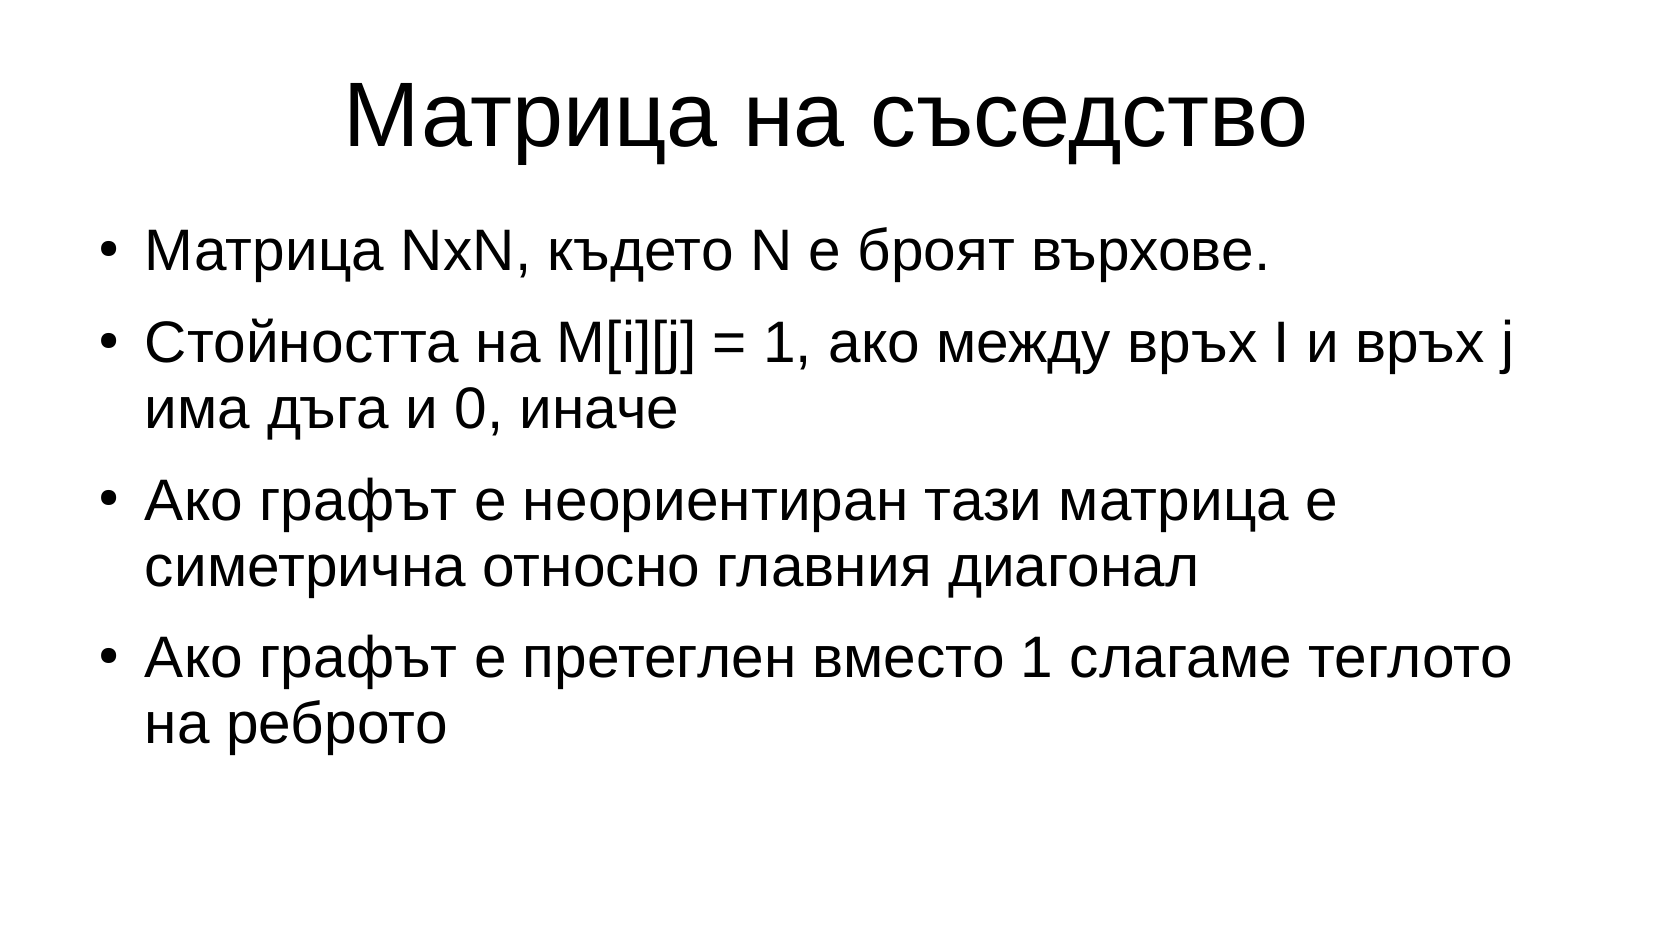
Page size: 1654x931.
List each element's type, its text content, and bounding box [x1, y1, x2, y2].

title Матрица на съседство [82, 37, 1571, 193]
list Матрица NxN, където N е броят върхове. Стойността на M[i][j] = 1, ако между връх I и връх j има дъга и 0, иначе Ако графът е неориентиран тази матрица е симетрична относно главния диагонал Ако графът е претеглен вместо 1 слагаме теглото на реброто [82, 217, 1571, 758]
